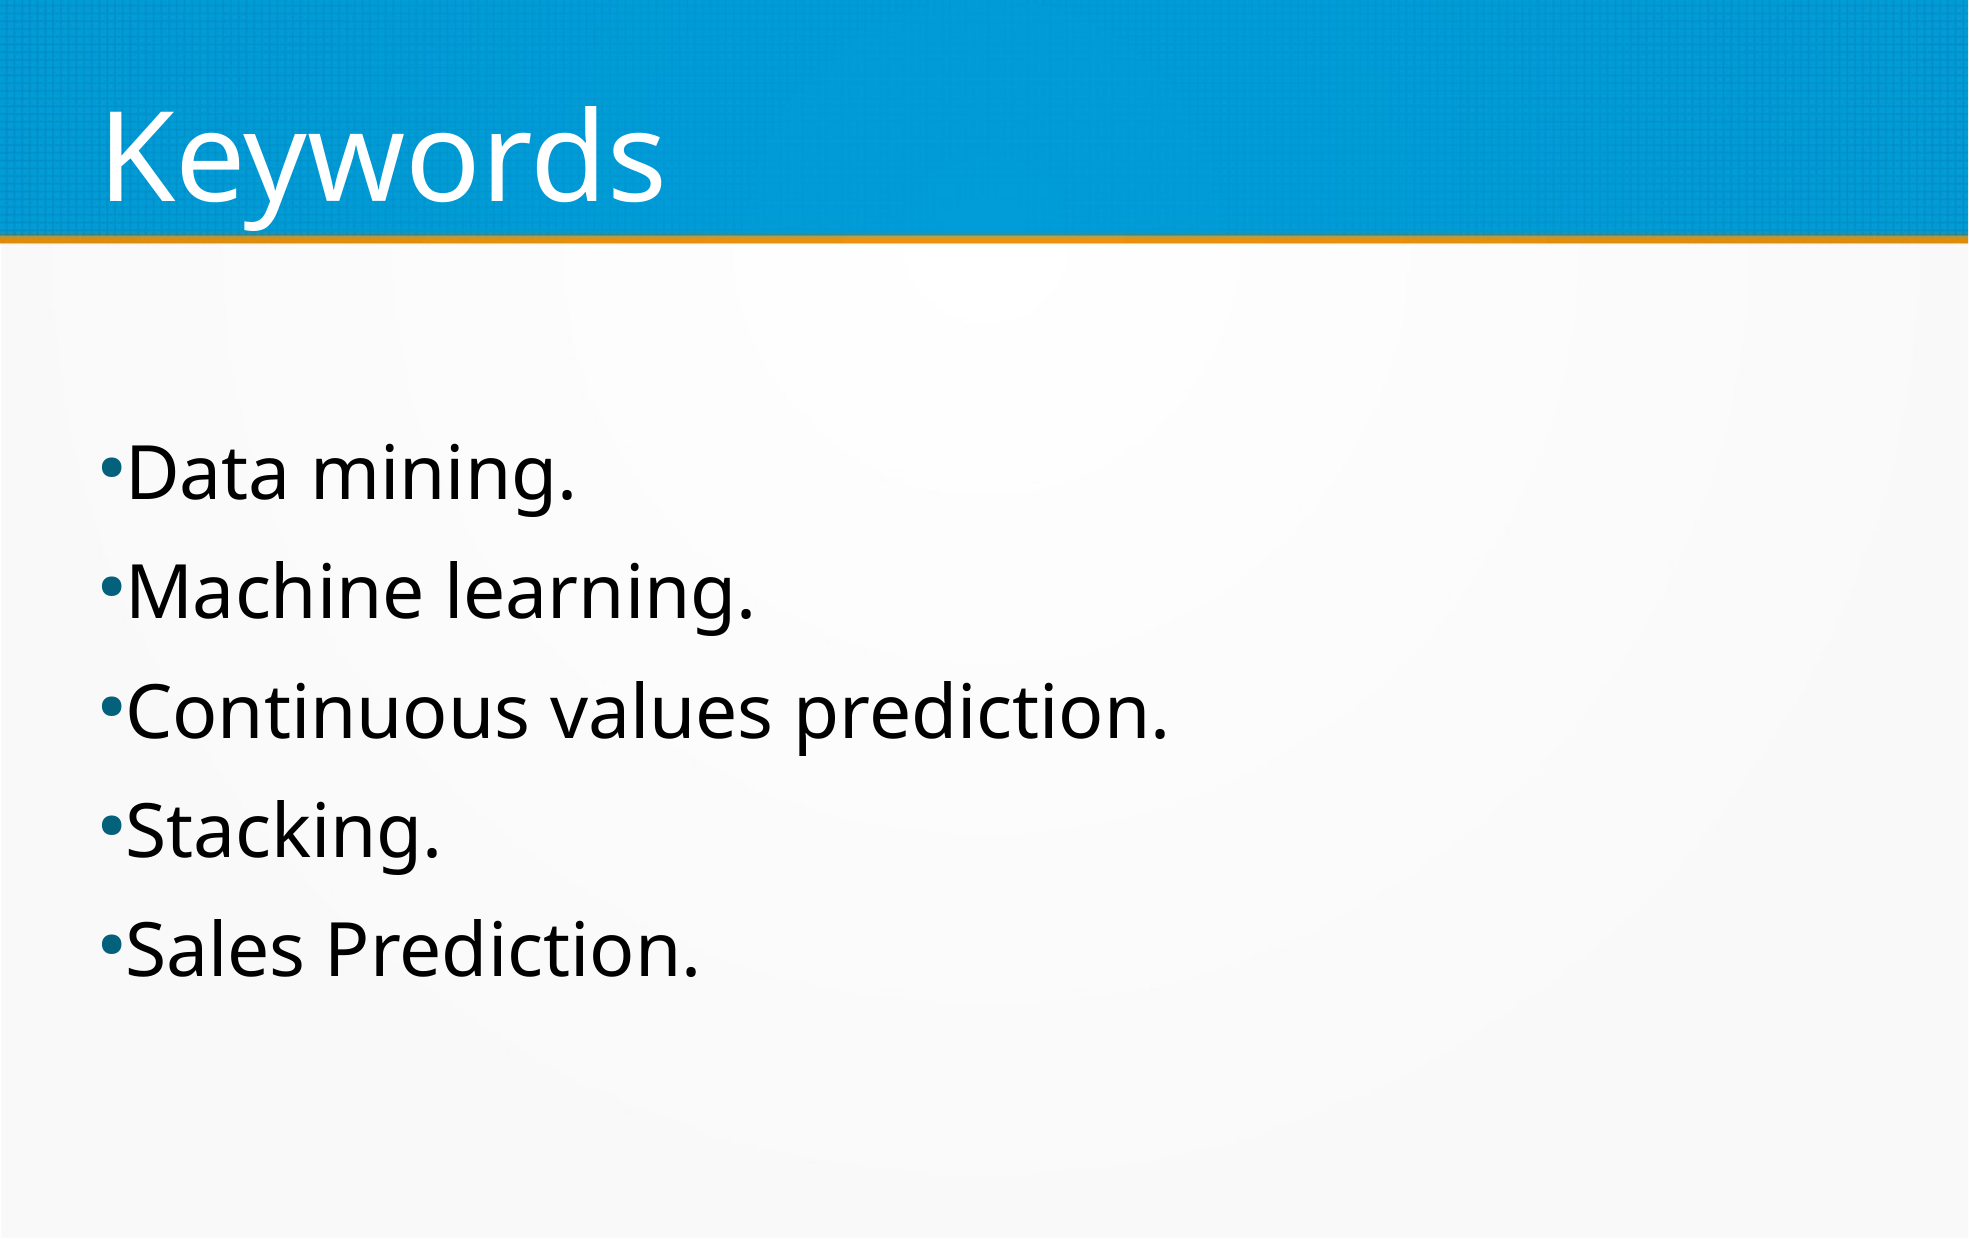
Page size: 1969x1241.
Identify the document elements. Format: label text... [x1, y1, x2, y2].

title Keywords [98, 19, 1870, 227]
picture [0, 233, 1969, 1241]
list Data mining. Machine learning. Continuous values prediction. Stacking. Sales Prediction. [98, 315, 1861, 1081]
